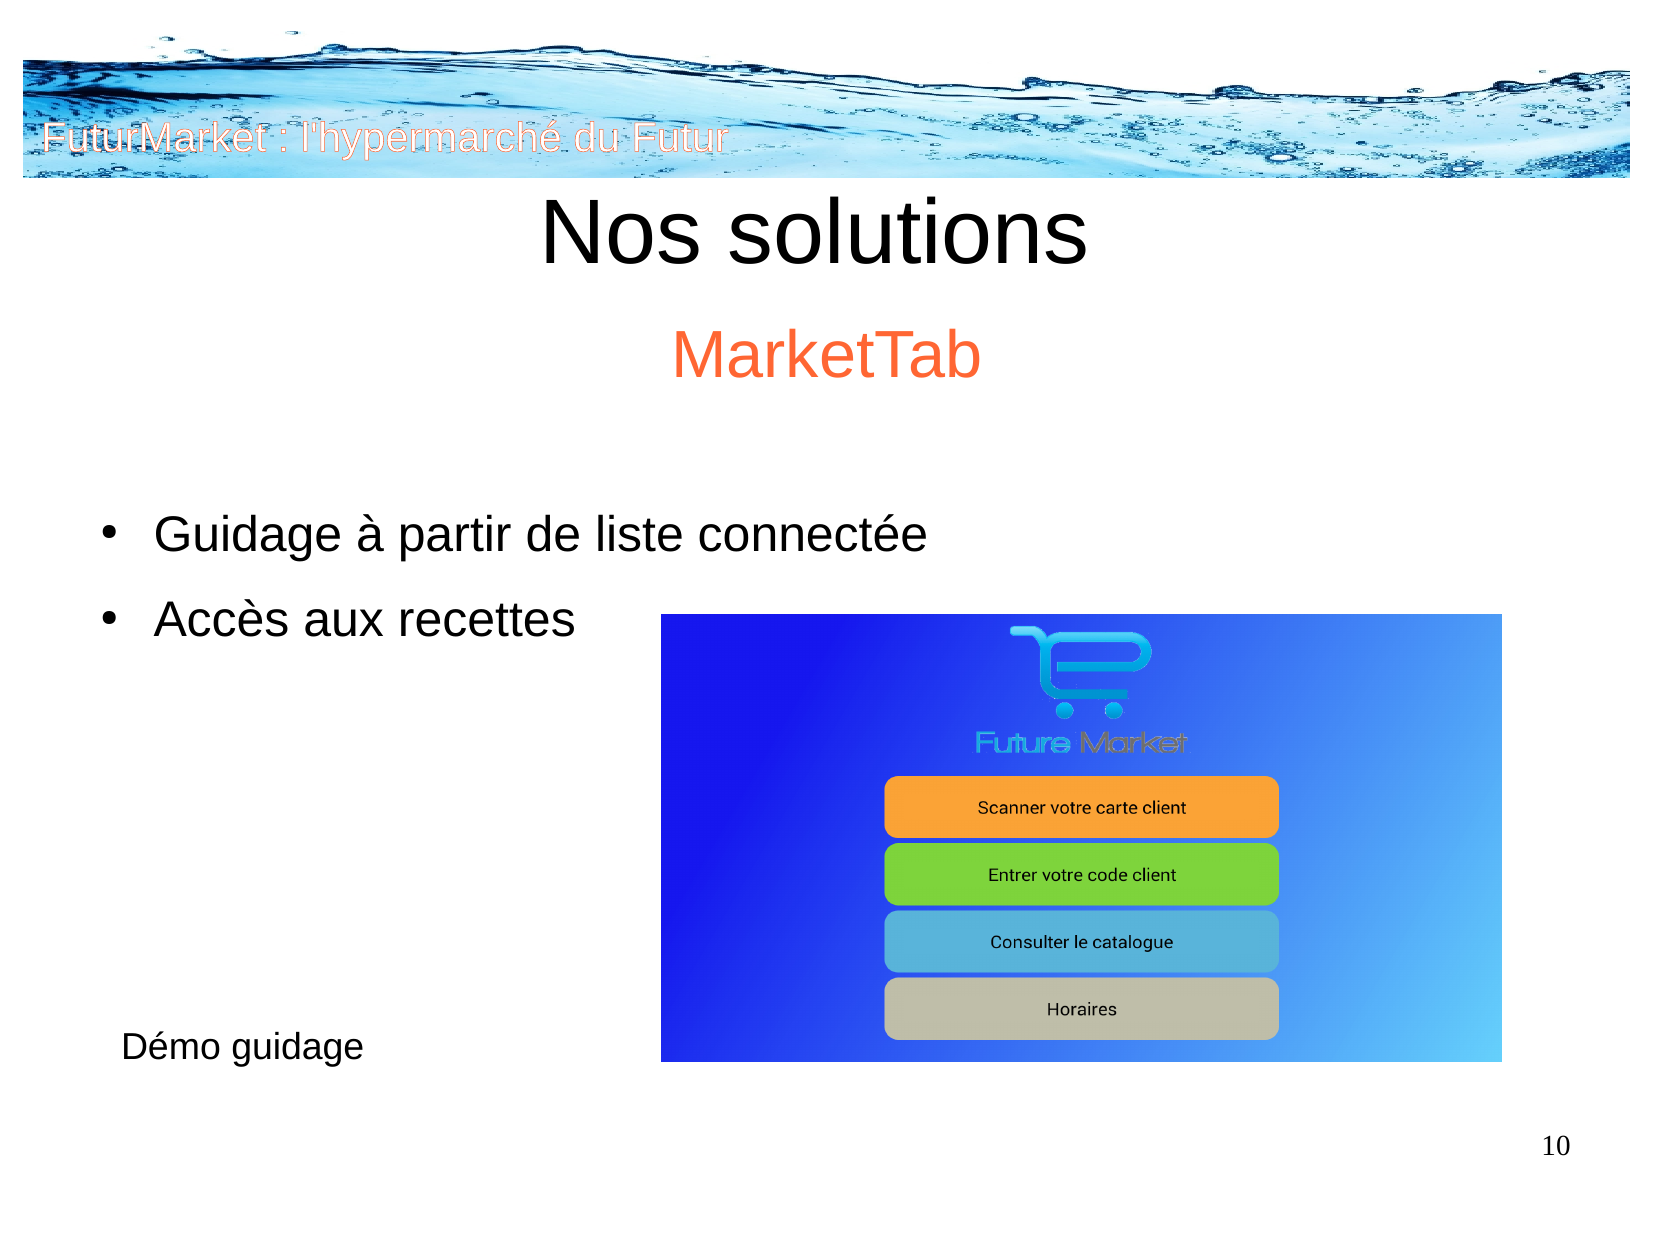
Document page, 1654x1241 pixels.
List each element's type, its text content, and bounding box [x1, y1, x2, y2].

title Nos solutions [23, 180, 1607, 284]
text_box Démo guidage [106, 1018, 567, 1076]
list Guidage à partir de liste connectée Accès aux recettes [82, 401, 1571, 1121]
picture [661, 614, 1502, 1062]
text_box MarketTab [47, 309, 1607, 399]
picture [23, 23, 1630, 178]
